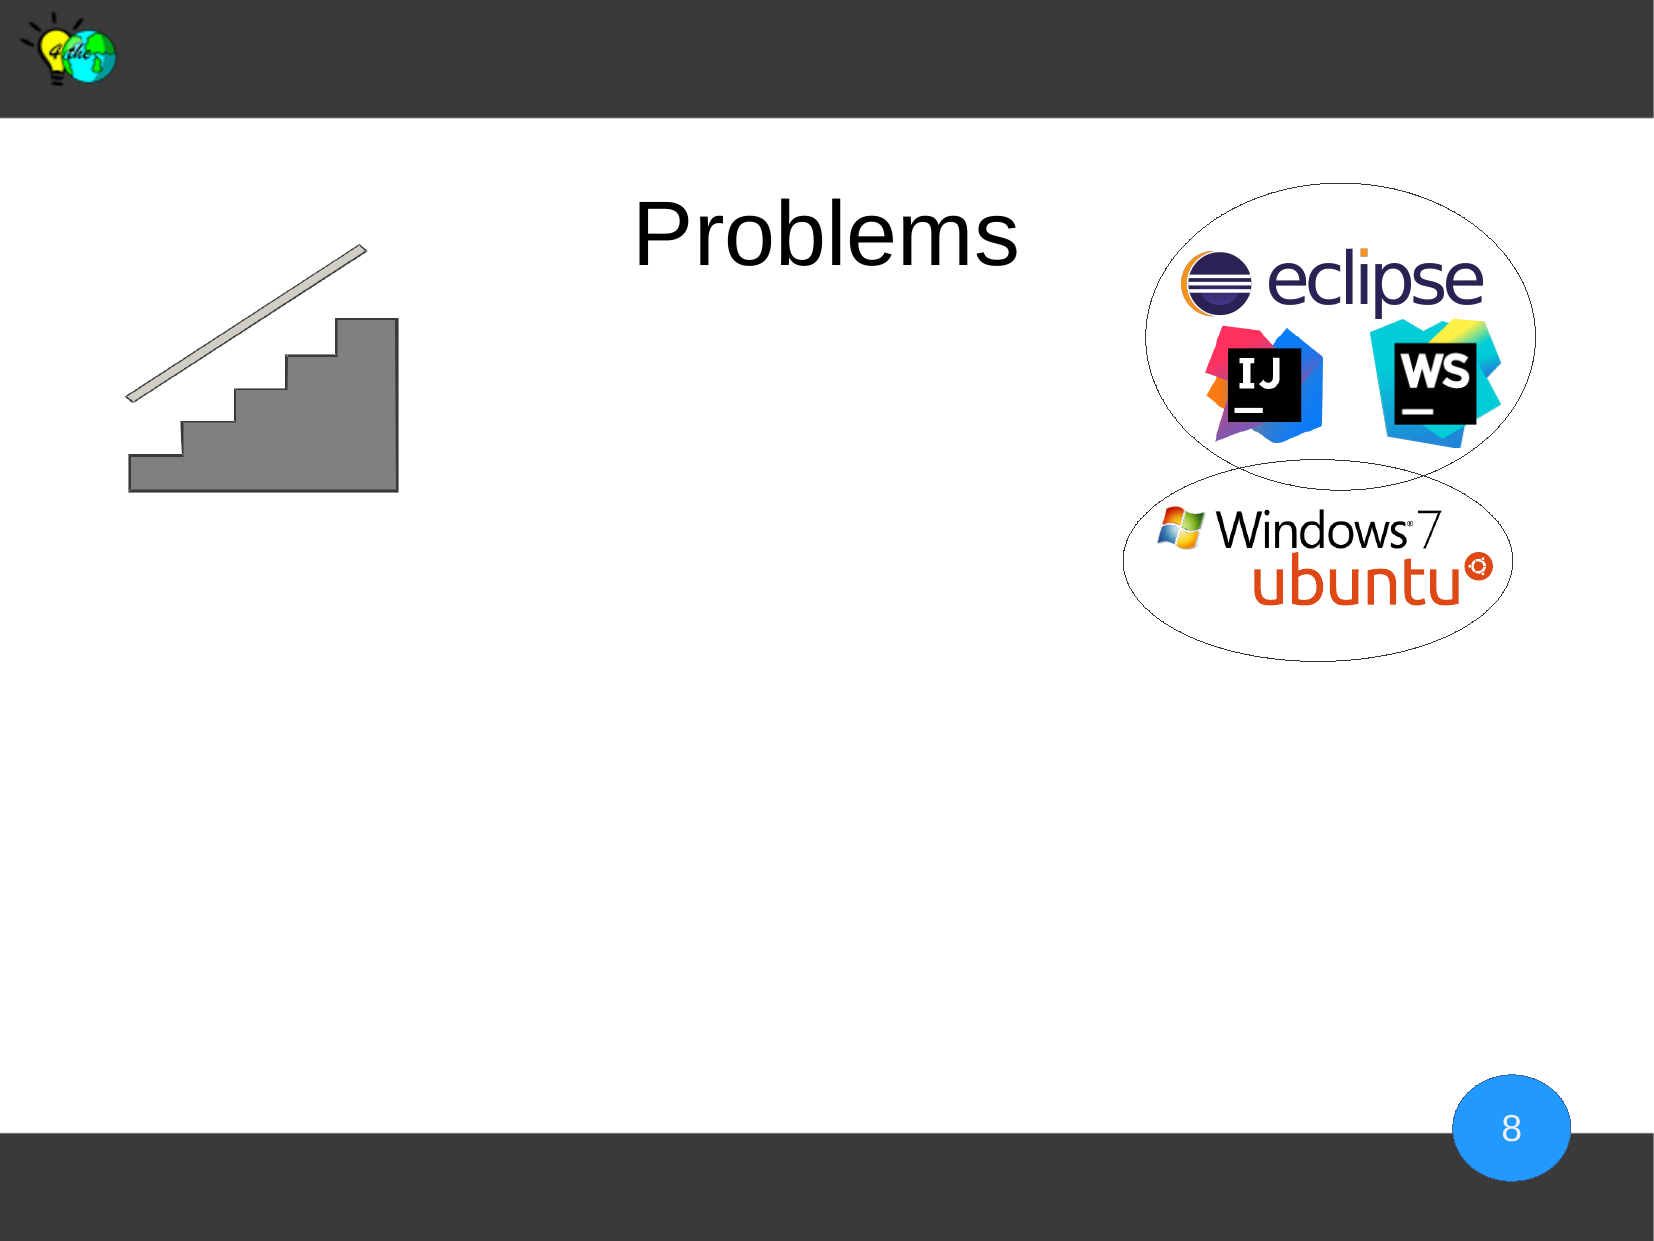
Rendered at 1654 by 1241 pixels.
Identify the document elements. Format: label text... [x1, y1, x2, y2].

title Problems [82, 129, 1571, 337]
picture [0, 0, 1654, 1241]
text_box [82, 343, 1571, 1099]
